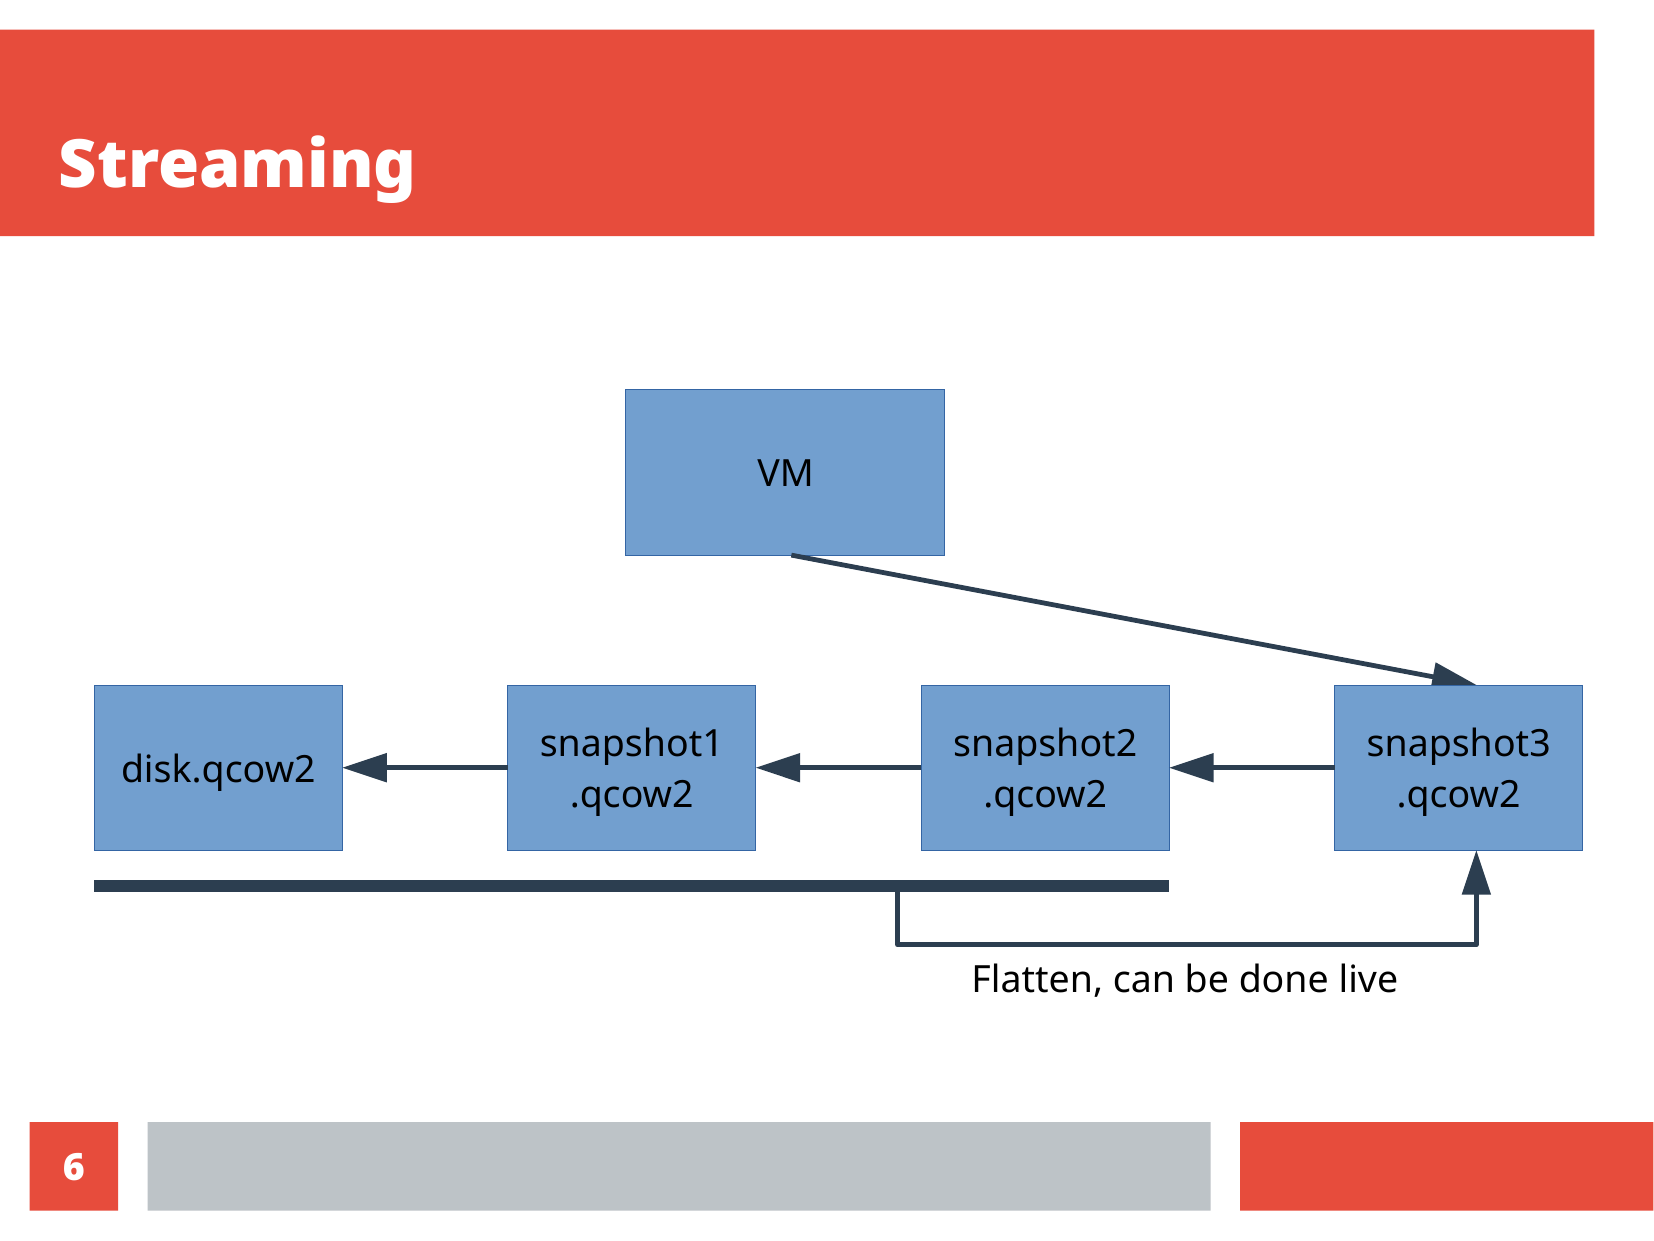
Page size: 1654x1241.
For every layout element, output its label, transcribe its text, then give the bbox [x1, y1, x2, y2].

title Streaming [59, 59, 1595, 207]
text_box disk.qcow2 [94, 685, 343, 851]
text_box Flatten, can be done live [956, 945, 1486, 1004]
text_box VM [625, 389, 945, 556]
text_box snapshot1 .qcow2 [507, 685, 756, 851]
text_box snapshot3 .qcow2 [1334, 685, 1583, 851]
text_box snapshot2 .qcow2 [921, 685, 1170, 851]
